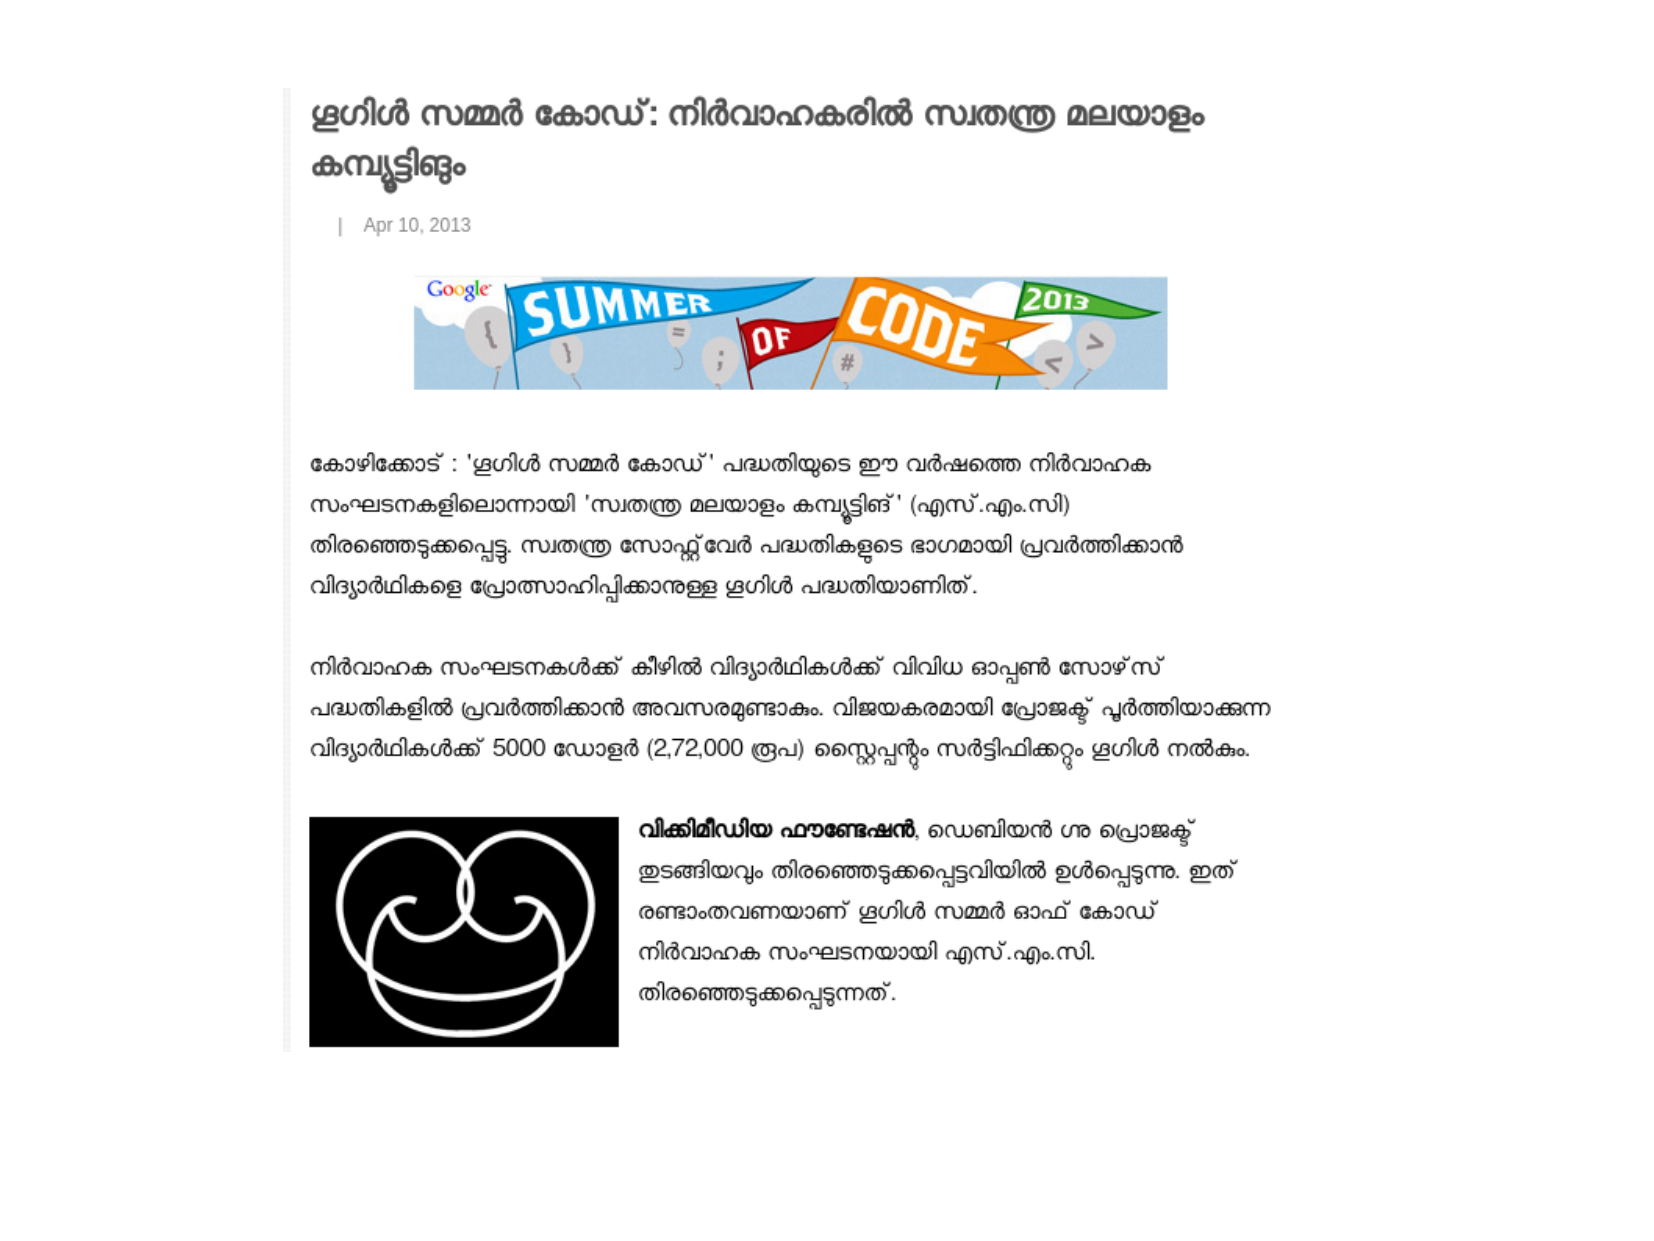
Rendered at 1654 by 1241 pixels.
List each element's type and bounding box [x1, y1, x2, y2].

picture [283, 88, 1296, 1052]
